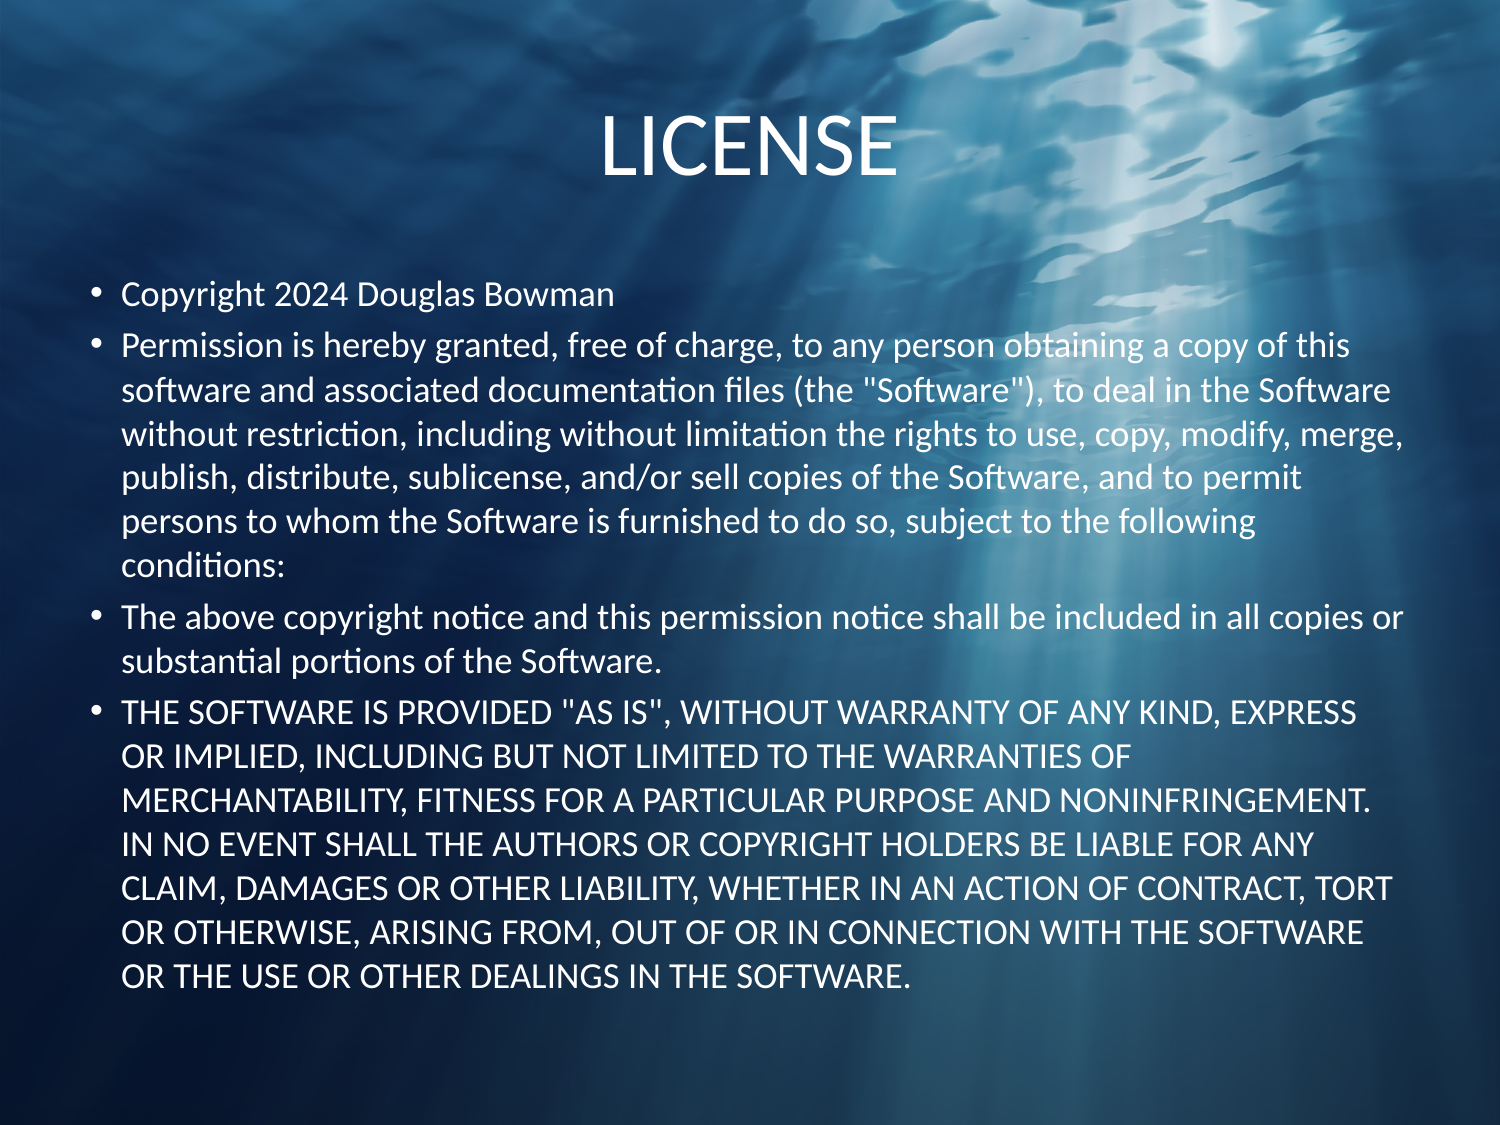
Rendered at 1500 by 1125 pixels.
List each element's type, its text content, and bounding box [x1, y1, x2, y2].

title LICENSE [75, 45, 1425, 233]
list Copyright 2024 Douglas Bowman Permission is hereby granted, free of charge, to any person obtaining a copy of this software and associated documentation files (the "Software"), to deal in the Software without restriction, including without limitation the rights to use, copy, modify, merge, publish, distribute, sublicense, and/or sell copies of the Software, and to permit persons to whom the Software is furnished to do so, subject to the following conditions: The above copyright notice and this permission notice shall be included in all copies or substantial portions of the Software. THE SOFTWARE IS PROVIDED "AS IS", WITHOUT WARRANTY OF ANY KIND, EXPRESS OR IMPLIED, INCLUDING BUT NOT LIMITED TO THE WARRANTIES OF MERCHANTABILITY, FITNESS FOR A PARTICULAR PURPOSE AND NONINFRINGEMENT. IN NO EVENT SHALL THE AUTHORS OR COPYRIGHT HOLDERS BE LIABLE FOR ANY CLAIM, DAMAGES OR OTHER LIABILITY, WHETHER IN AN ACTION OF CONTRACT, TORT OR OTHERWISE, ARISING FROM, OUT OF OR IN CONNECTION WITH THE SOFTWARE OR THE USE OR OTHER DEALINGS IN THE SOFTWARE. [75, 262, 1425, 1005]
picture [0, 0, 1500, 1125]
